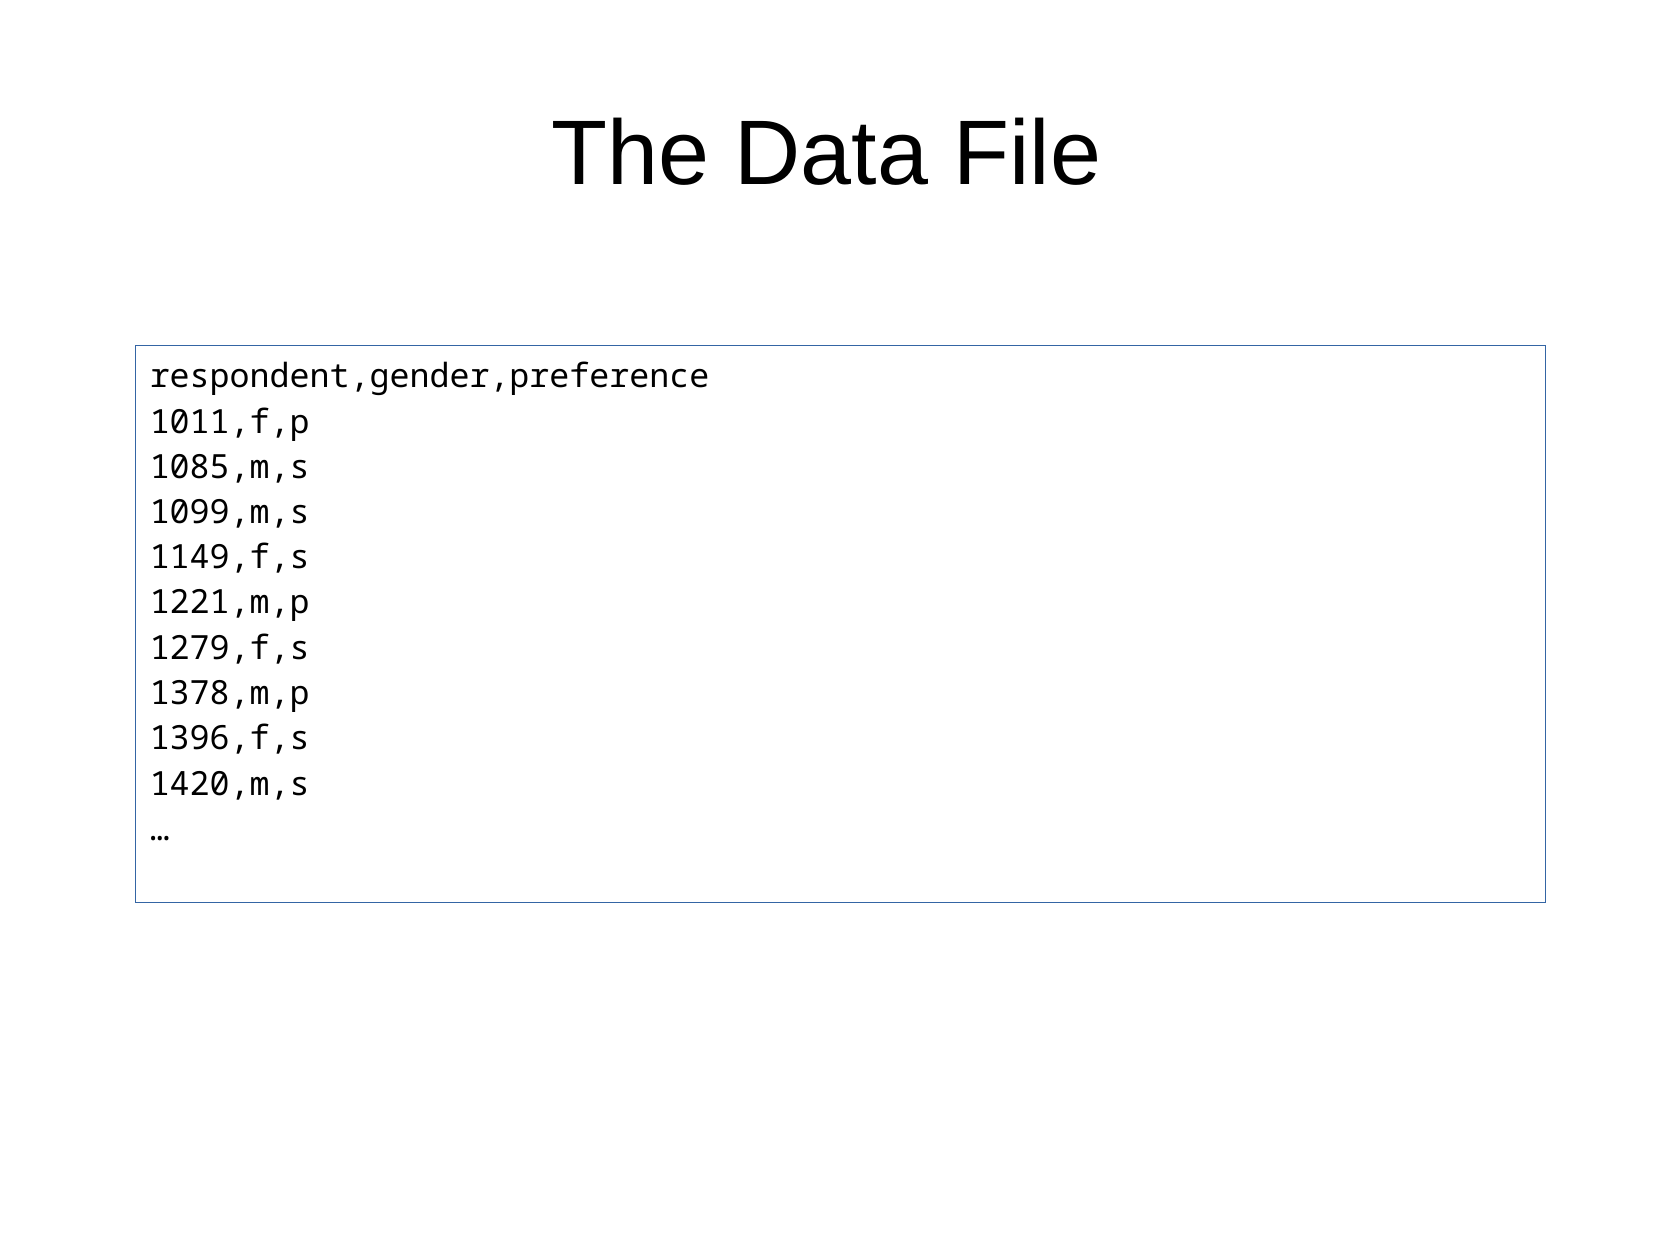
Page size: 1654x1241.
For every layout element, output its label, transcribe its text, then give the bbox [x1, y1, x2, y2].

text_box respondent,gender,preference 1011,f,p 1085,m,s 1099,m,s 1149,f,s 1221,m,p 1279,f,s 1378,m,p 1396,f,s 1420,m,s … [135, 345, 1546, 828]
title The Data File [82, 49, 1571, 257]
